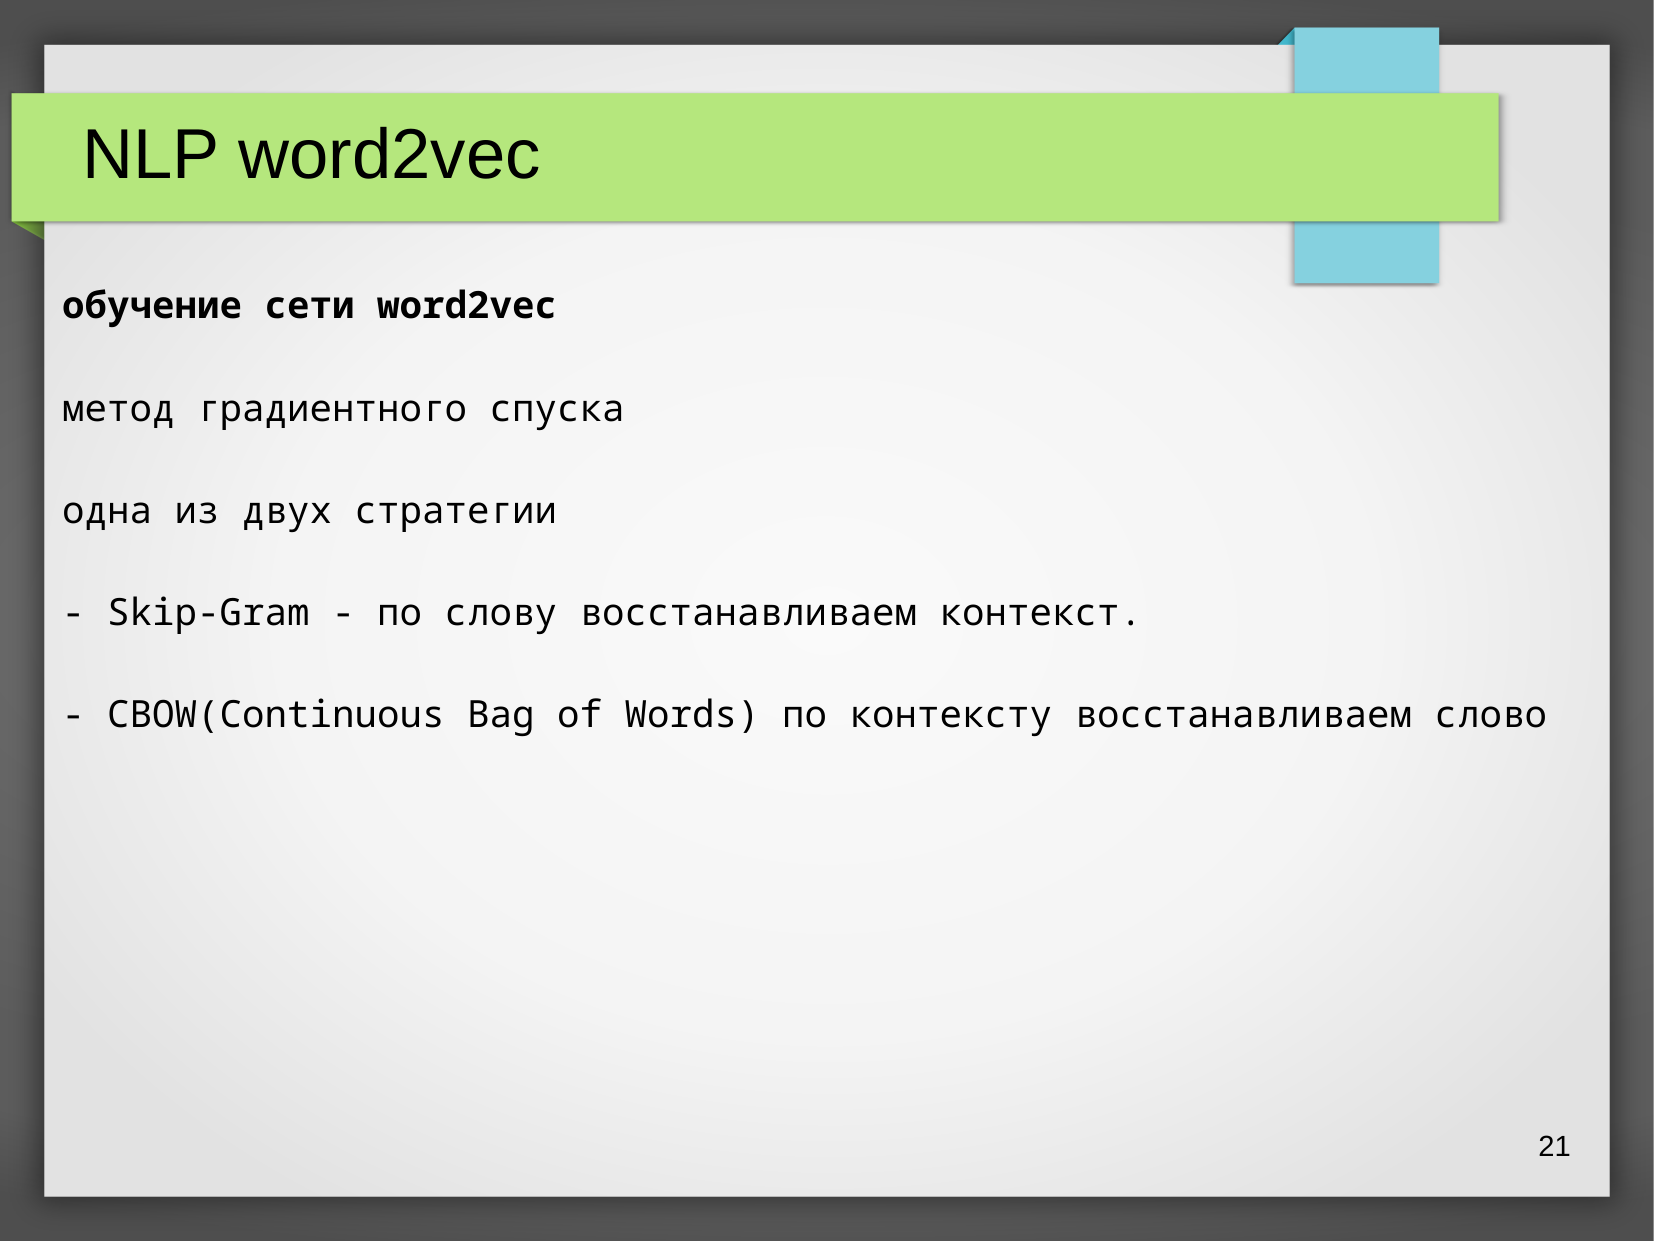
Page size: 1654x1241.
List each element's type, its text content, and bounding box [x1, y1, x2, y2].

picture [0, 0, 1654, 1241]
title NLP word2vec [82, 113, 1406, 194]
text_box обучение сети word2vec метод градиентного спуска одна из двух стратегии - Skip-Gram - по слову восстанавливаем контекст. - CBOW(Continuous Bag of Words) по контексту восстанавливаем слово [47, 271, 1607, 785]
